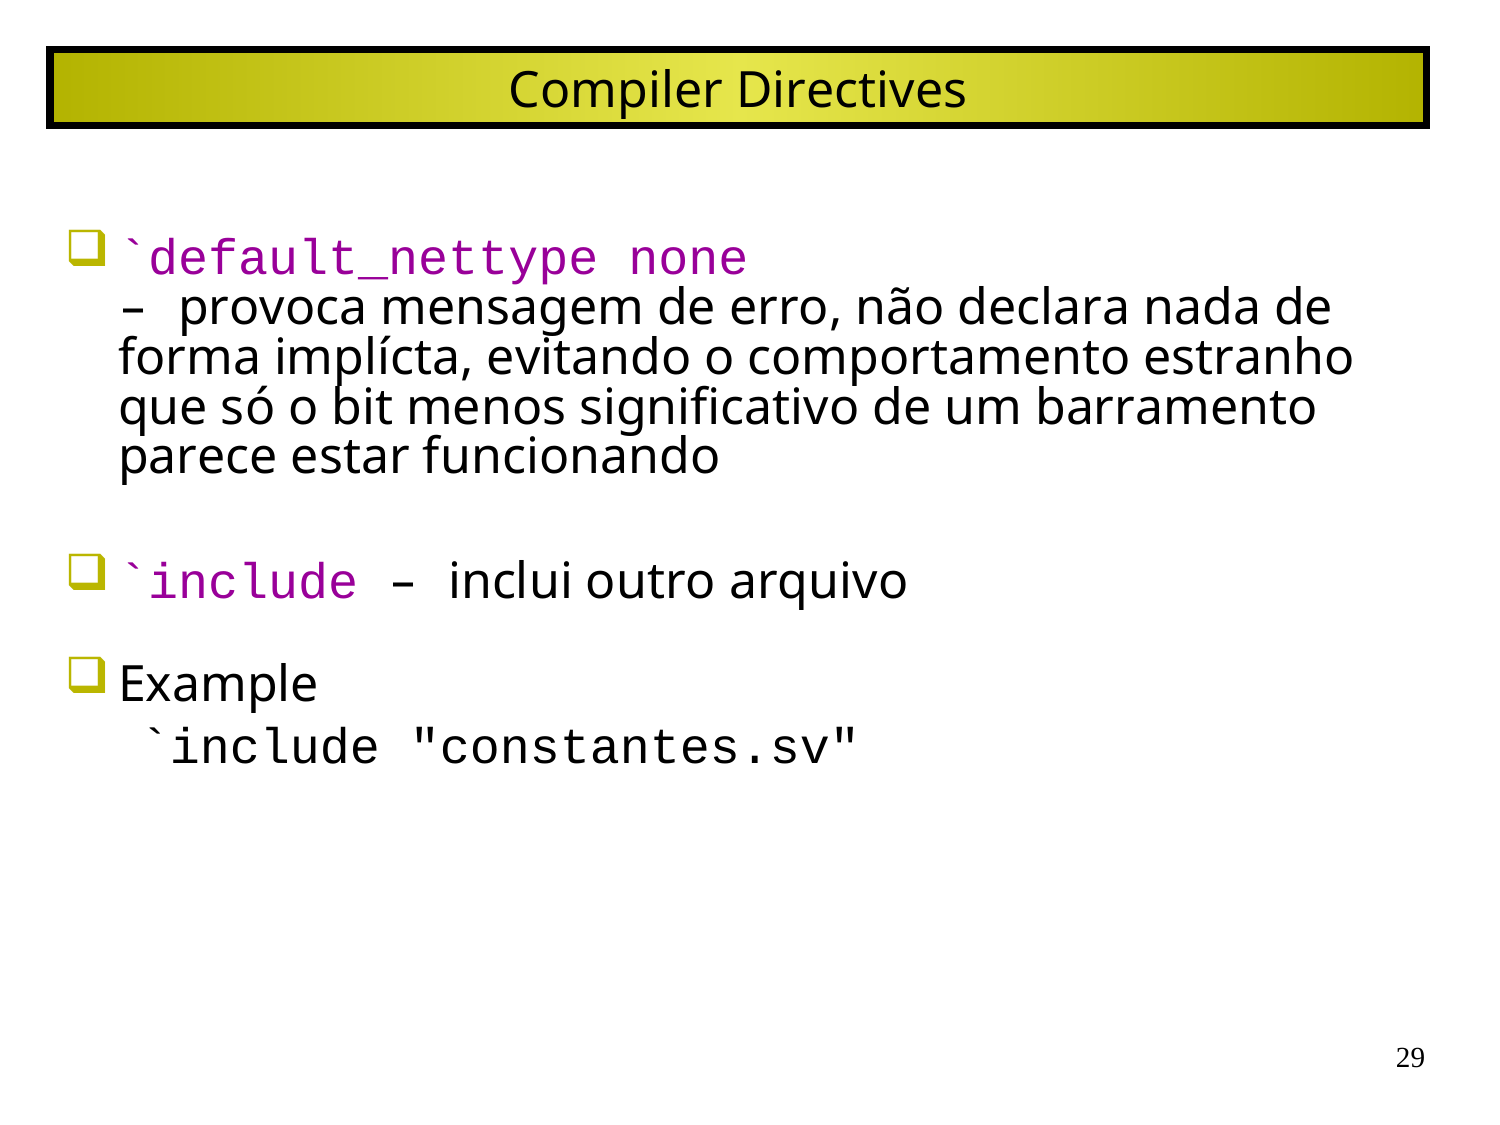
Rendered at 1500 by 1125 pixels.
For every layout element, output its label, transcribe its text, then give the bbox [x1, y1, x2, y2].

title Compiler Directives [49, 49, 1427, 124]
list `default_nettype none – provoca mensagem de erro, não declara nada de forma implícta, evitando o comportamento estranho que só o bit menos significativo de um barramento parece estar funcionando `include – inclui outro arquivo Example `include "constantes.sv" [49, 124, 1427, 1035]
